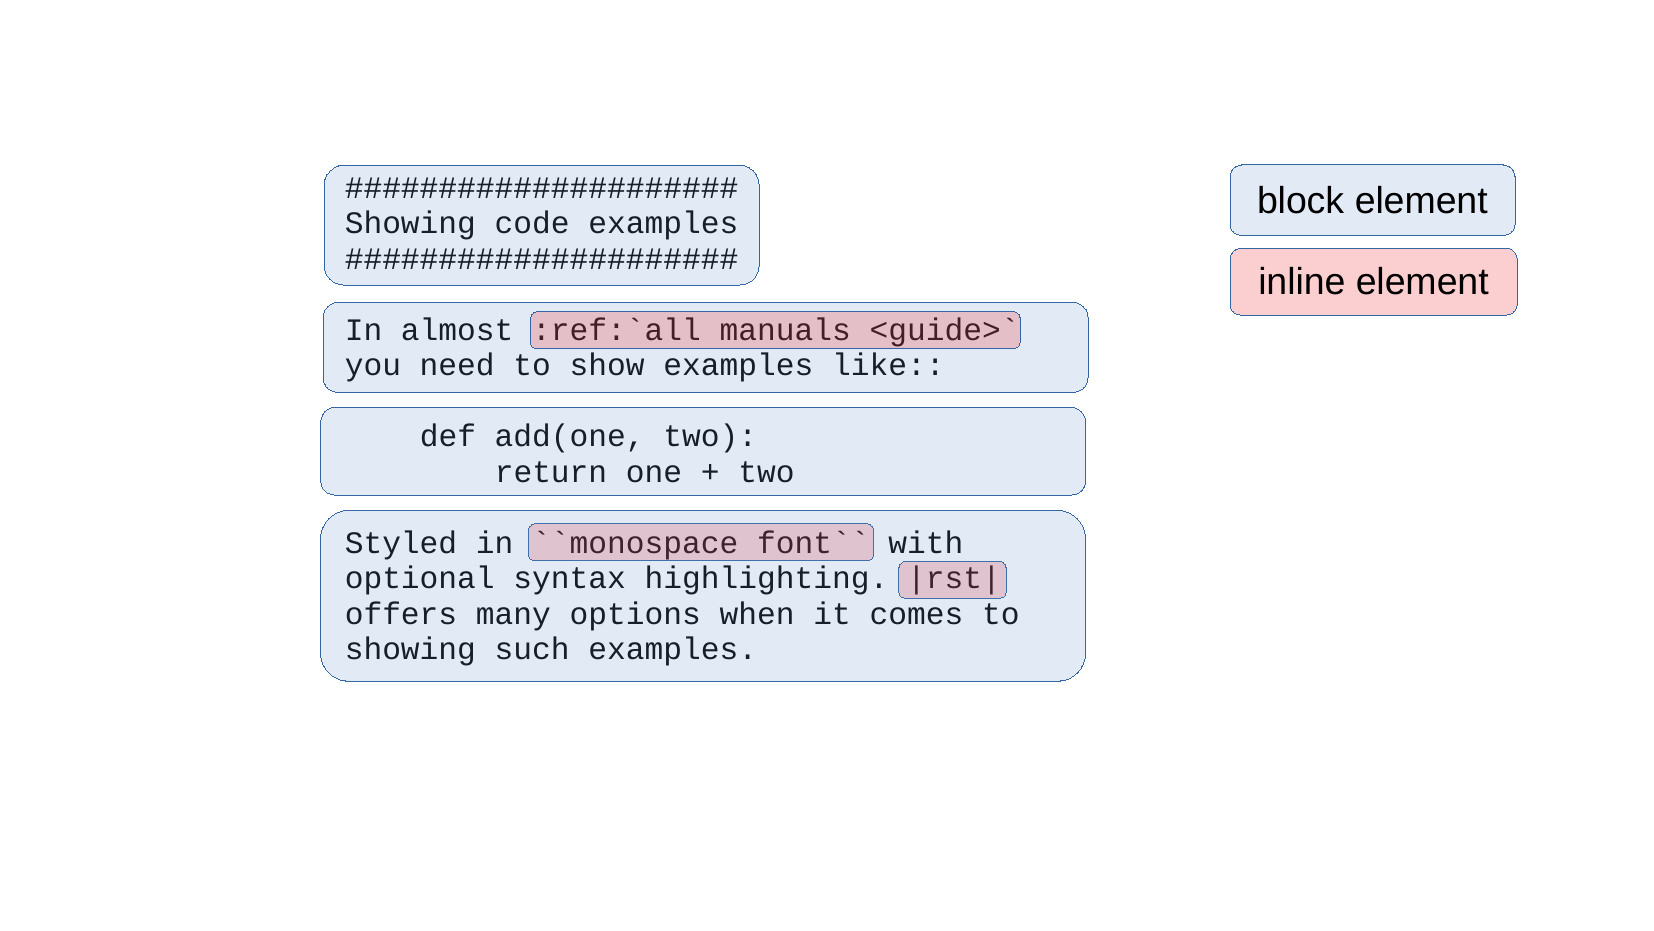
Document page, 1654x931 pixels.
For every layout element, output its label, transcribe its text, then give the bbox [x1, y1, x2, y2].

text_box block element [1230, 164, 1516, 236]
text_box [320, 510, 1086, 682]
text_box inline element [1230, 248, 1518, 316]
text_box [320, 407, 1086, 496]
text_box ##################### Showing code examples ##################### In almost :ref:`all manuals <guide>` you need to show examples like:: def add(one, two): return one + two Styled in ``monospace font`` with optional syntax highlighting. |rst| offers many options when it comes to showing such examples. [330, 165, 1366, 748]
text_box [323, 302, 1089, 393]
text_box [324, 165, 760, 286]
